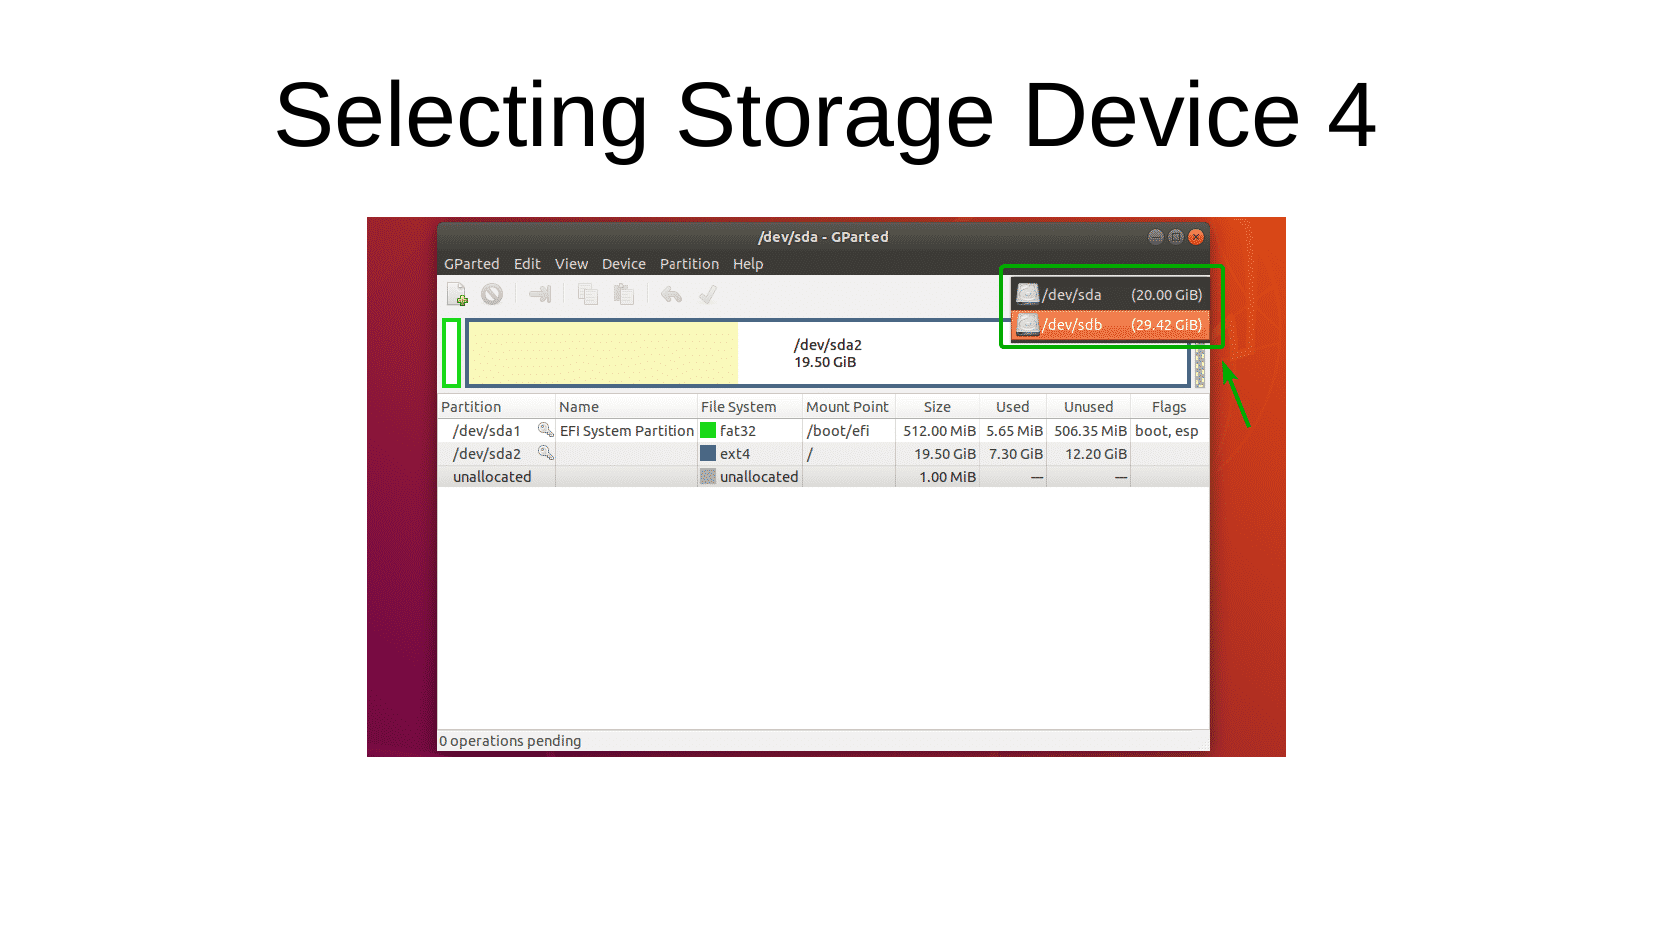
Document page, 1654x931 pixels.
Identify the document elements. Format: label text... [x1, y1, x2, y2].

picture [367, 217, 1286, 758]
title Selecting Storage Device 4 [82, 37, 1571, 193]
